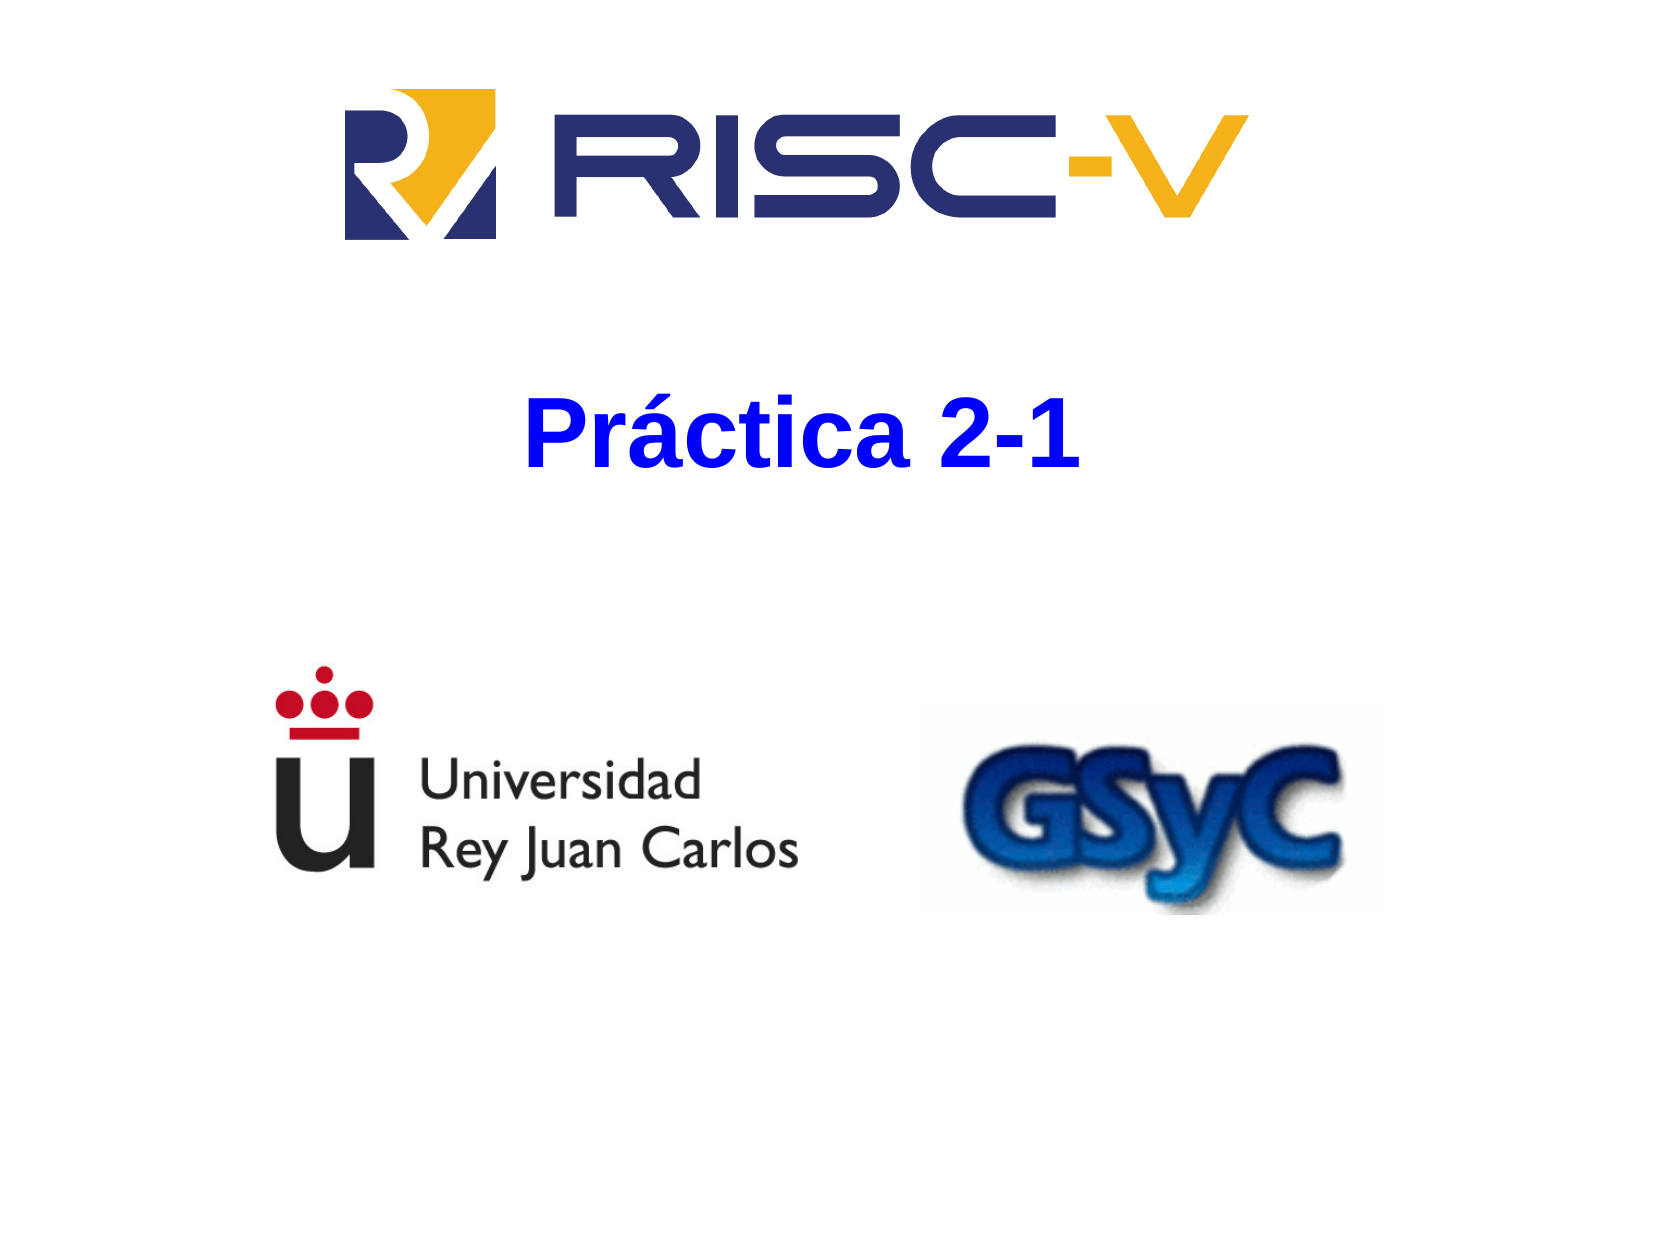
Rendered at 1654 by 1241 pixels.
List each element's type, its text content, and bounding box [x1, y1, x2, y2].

picture [345, 89, 1249, 241]
picture [923, 704, 1381, 916]
picture [241, 644, 826, 901]
title Práctica 2-1 [60, 264, 1546, 601]
